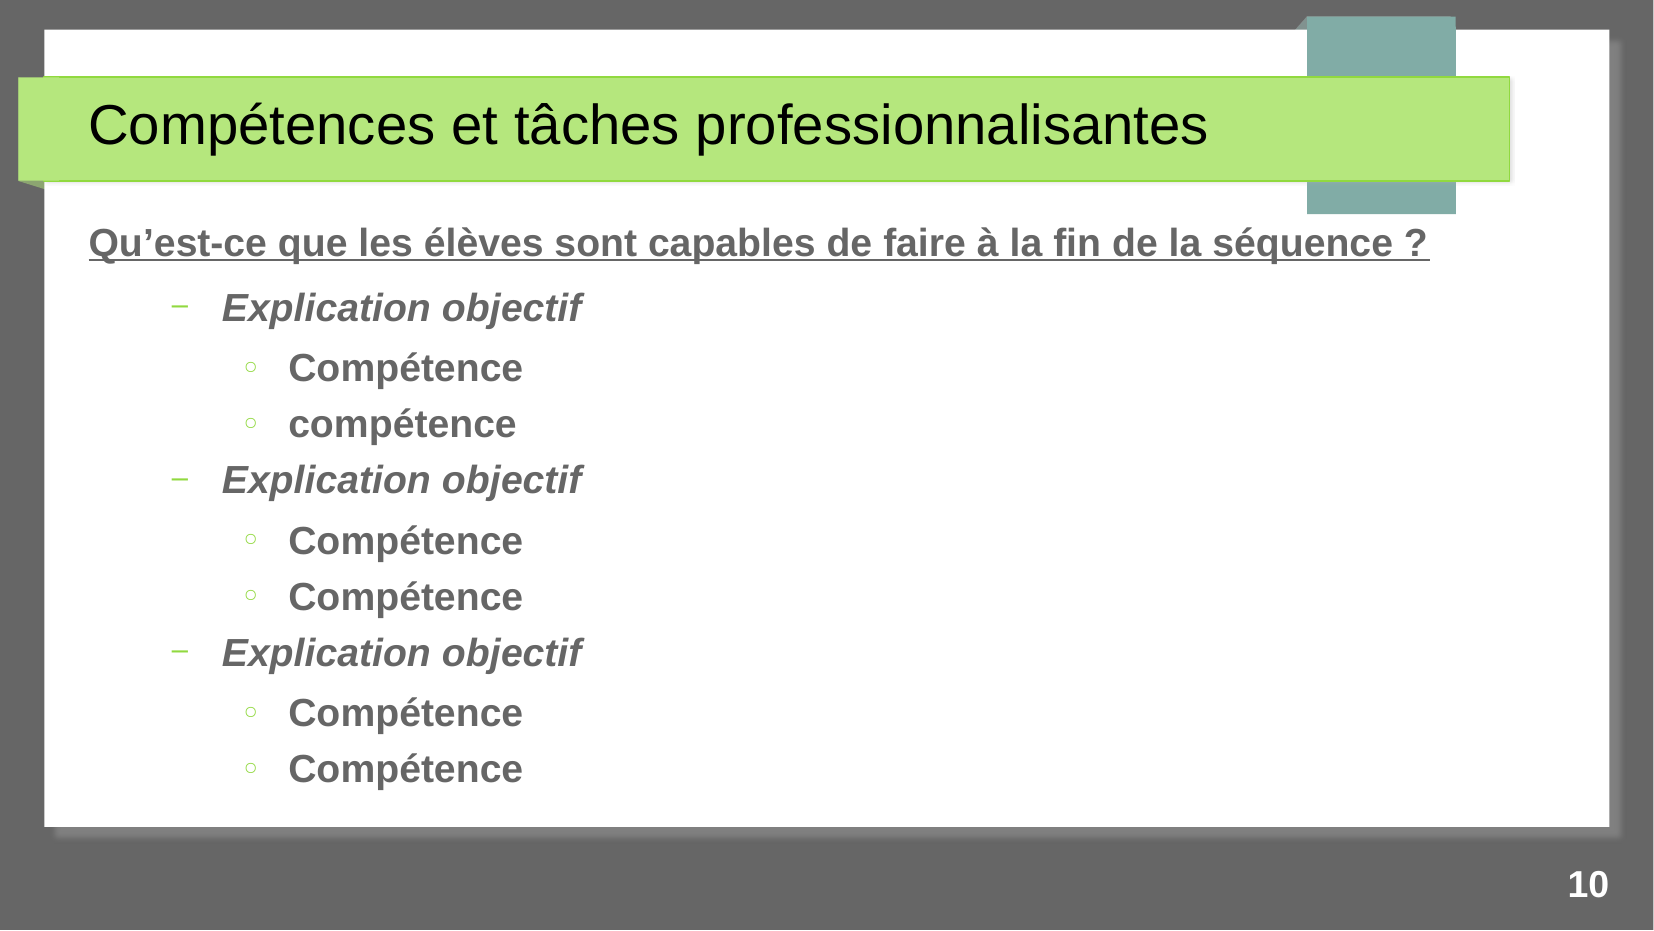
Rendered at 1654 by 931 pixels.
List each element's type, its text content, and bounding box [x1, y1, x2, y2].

text_box <numéro> [974, 856, 1625, 916]
list Qu’est-ce que les élèves sont capables de faire à la fin de la séquence ? Explication objectif Compétence compétence Explication objectif Compétence Compétence Explication objectif Compétence Compétence [88, 221, 1565, 798]
title Compétences et tâches professionnalisantes [88, 73, 1506, 178]
